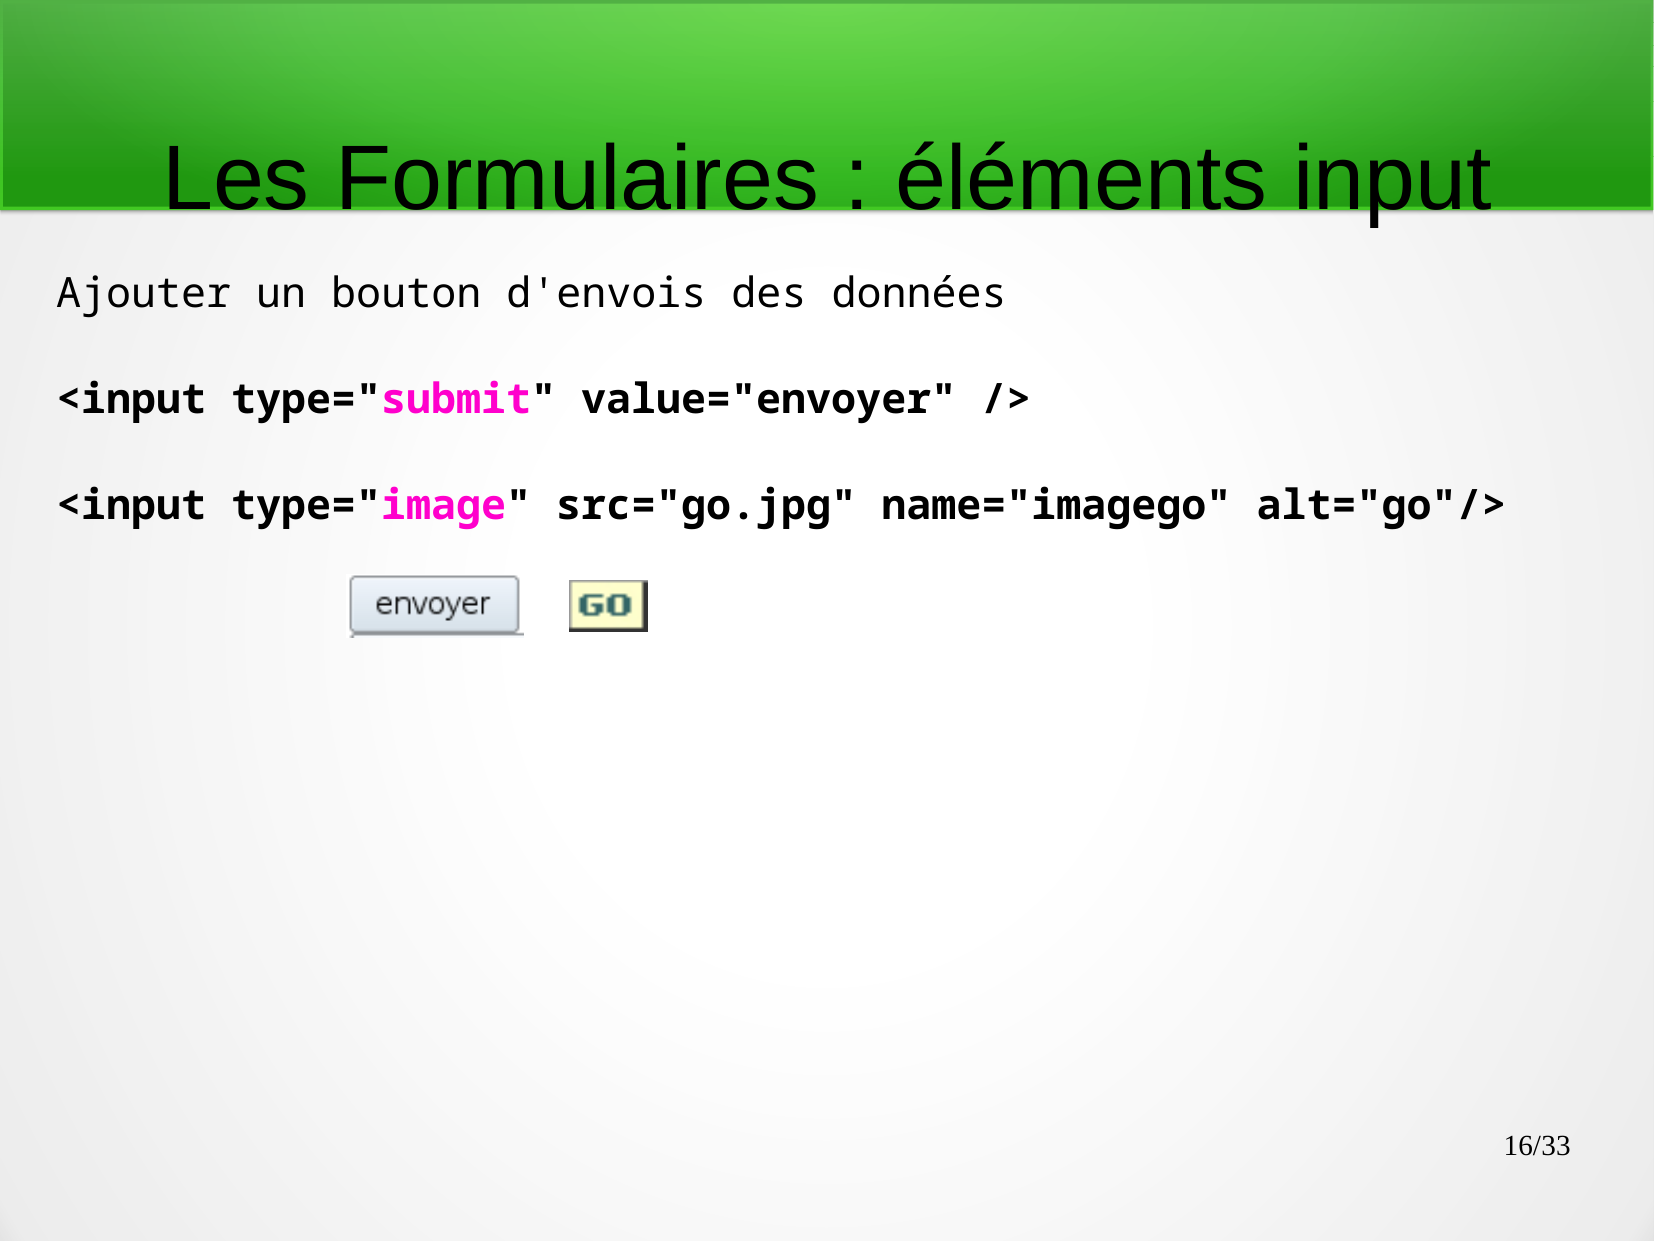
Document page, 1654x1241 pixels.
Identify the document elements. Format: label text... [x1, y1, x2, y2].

picture [569, 580, 648, 632]
text_box Ajouter un bouton d'envois des données <input type="submit" value="envoyer" /> <input type="image" src="go.jpg" name="imagego" alt="go"/> [55, 265, 1624, 1188]
picture [346, 574, 524, 638]
title Les Formulaires : éléments input [121, 77, 1534, 265]
